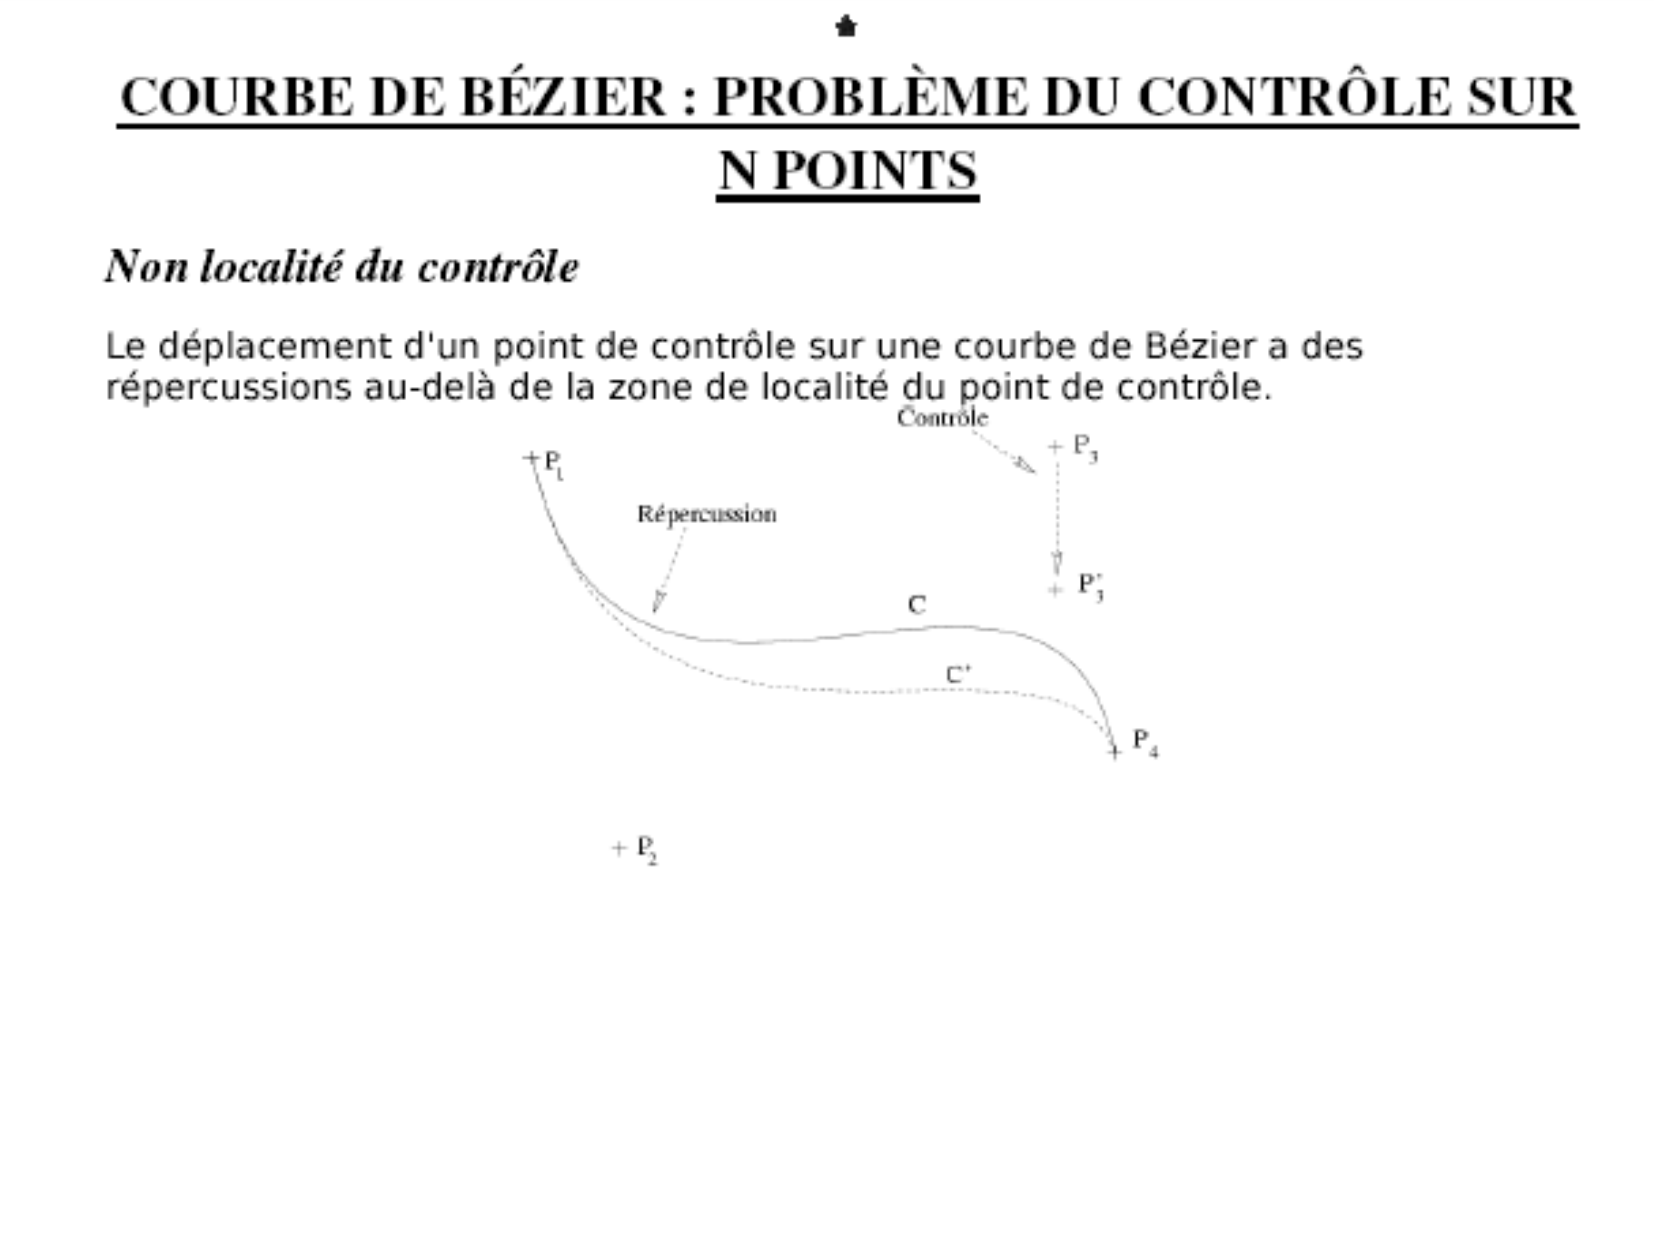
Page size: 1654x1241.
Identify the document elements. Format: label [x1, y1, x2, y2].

picture [0, 0, 1654, 981]
